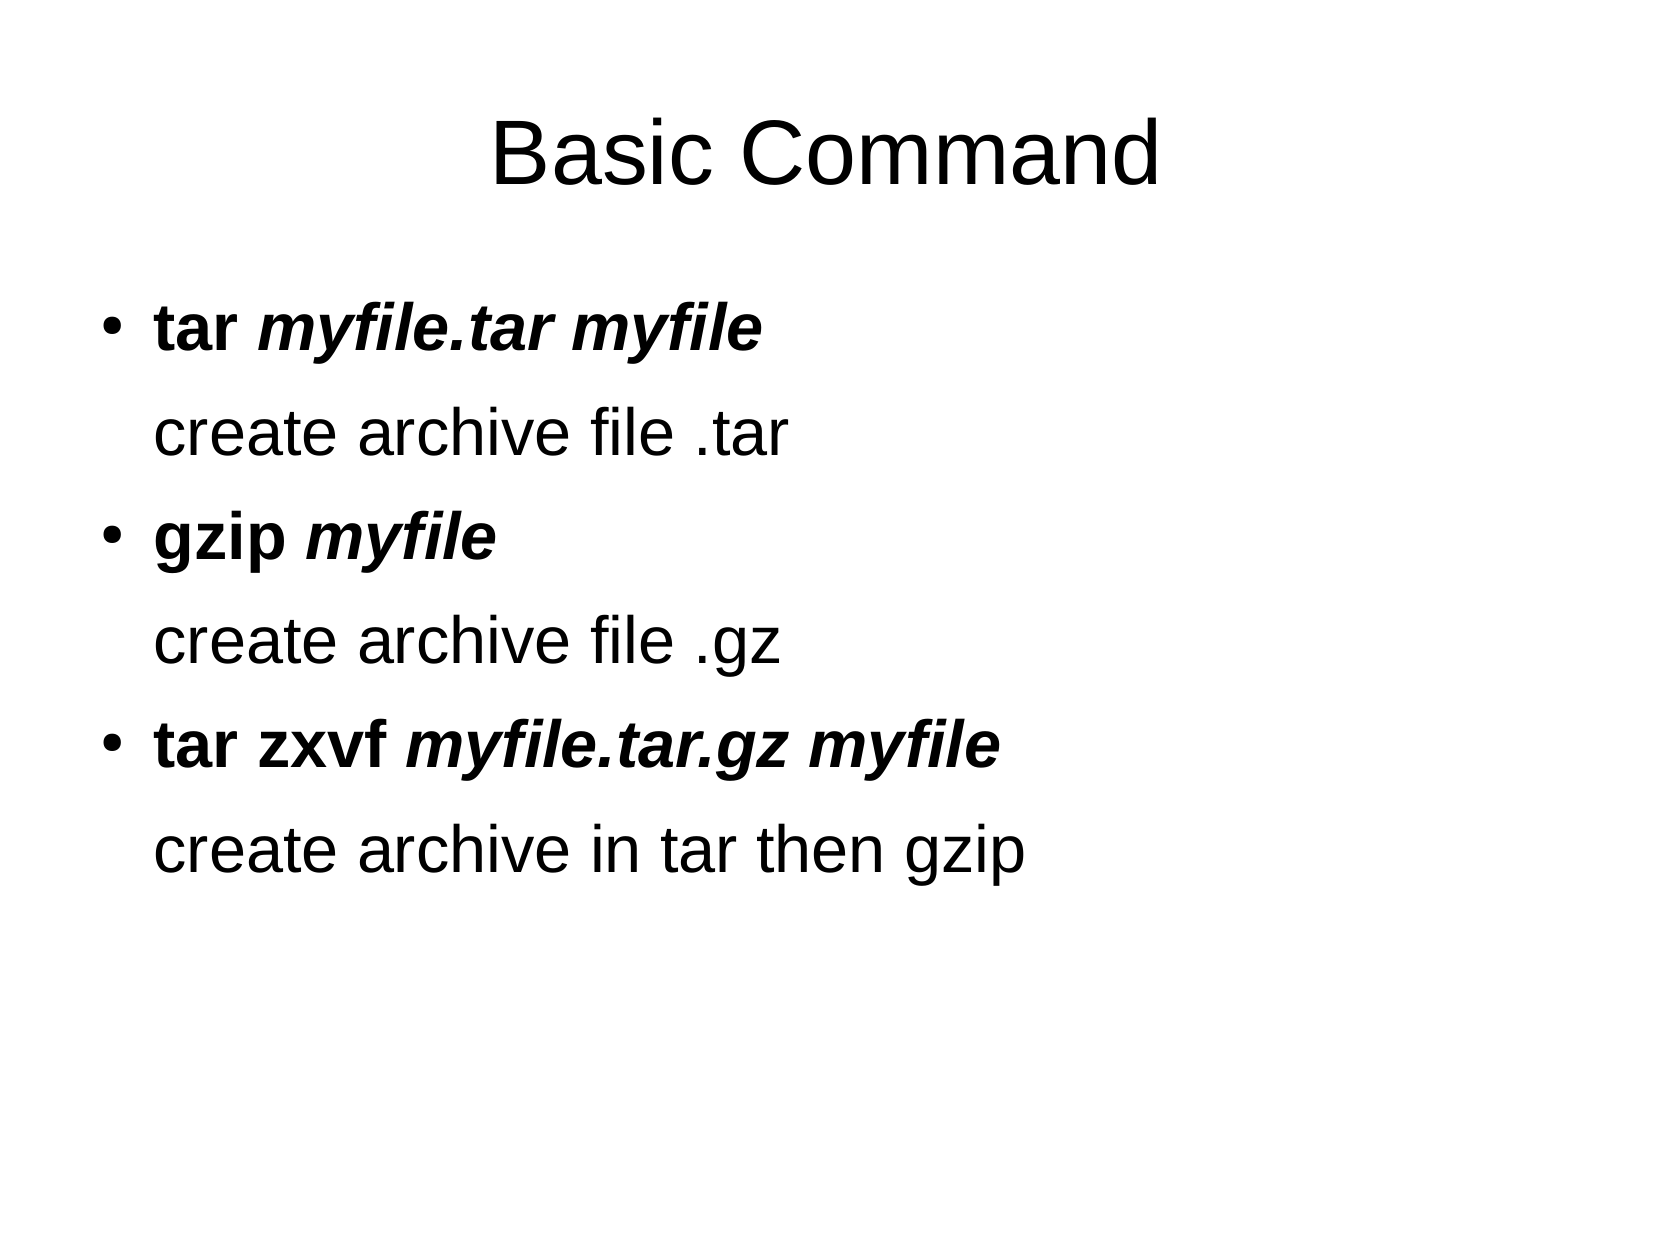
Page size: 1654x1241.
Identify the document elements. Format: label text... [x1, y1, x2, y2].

list tar myfile.tar myfile create archive file .tar gzip myfile create archive file .gz tar zxvf myfile.tar.gz myfile create archive in tar then gzip [82, 290, 1571, 1109]
title Basic Command [82, 56, 1571, 250]
